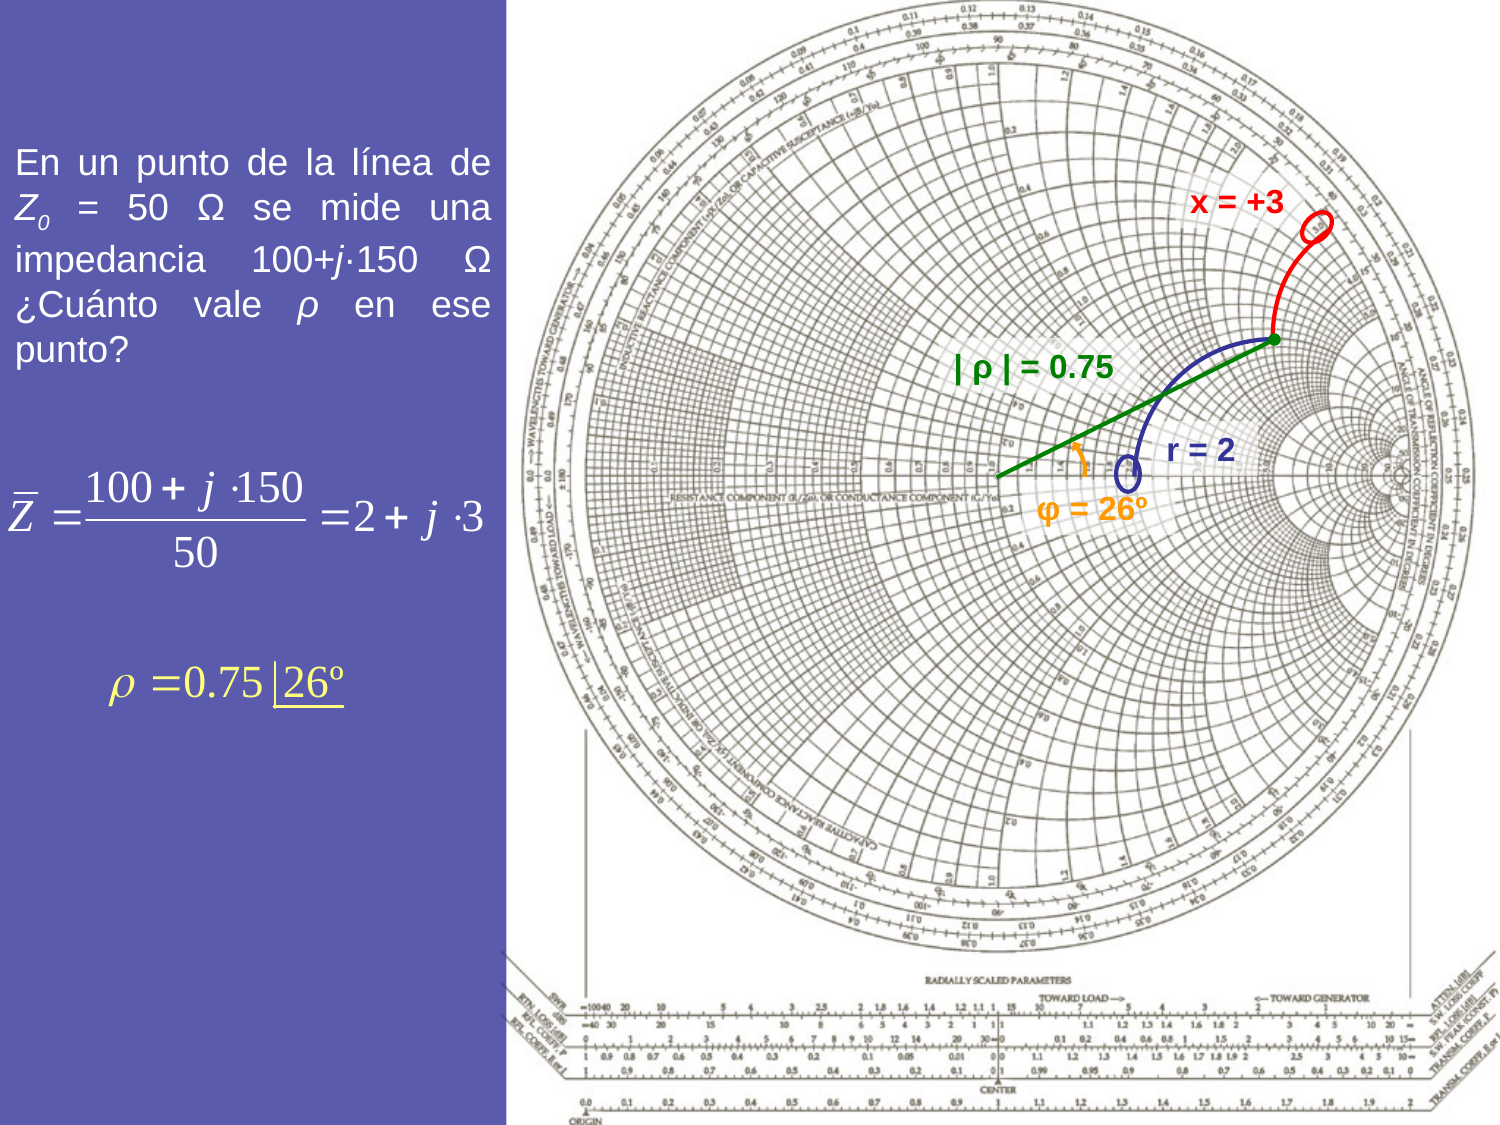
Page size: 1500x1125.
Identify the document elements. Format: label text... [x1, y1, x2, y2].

text_box φ = 26º [1120, 479, 1136, 489]
text_box [0, 458, 491, 578]
chart [100, 651, 353, 717]
text_box | ρ | = 0.75 [939, 337, 1140, 394]
text_box En un punto de la línea de Z0 = 50 Ω se mide una impedancia 100+j·150 Ω ¿Cuánto vale ρ en ese punto? [0, 0, 507, 1125]
text_box φ = 26º [1021, 479, 1176, 536]
text_box x = +3 [1175, 172, 1306, 229]
text_box r = 2 [1151, 420, 1258, 477]
picture [507, 0, 1500, 1125]
